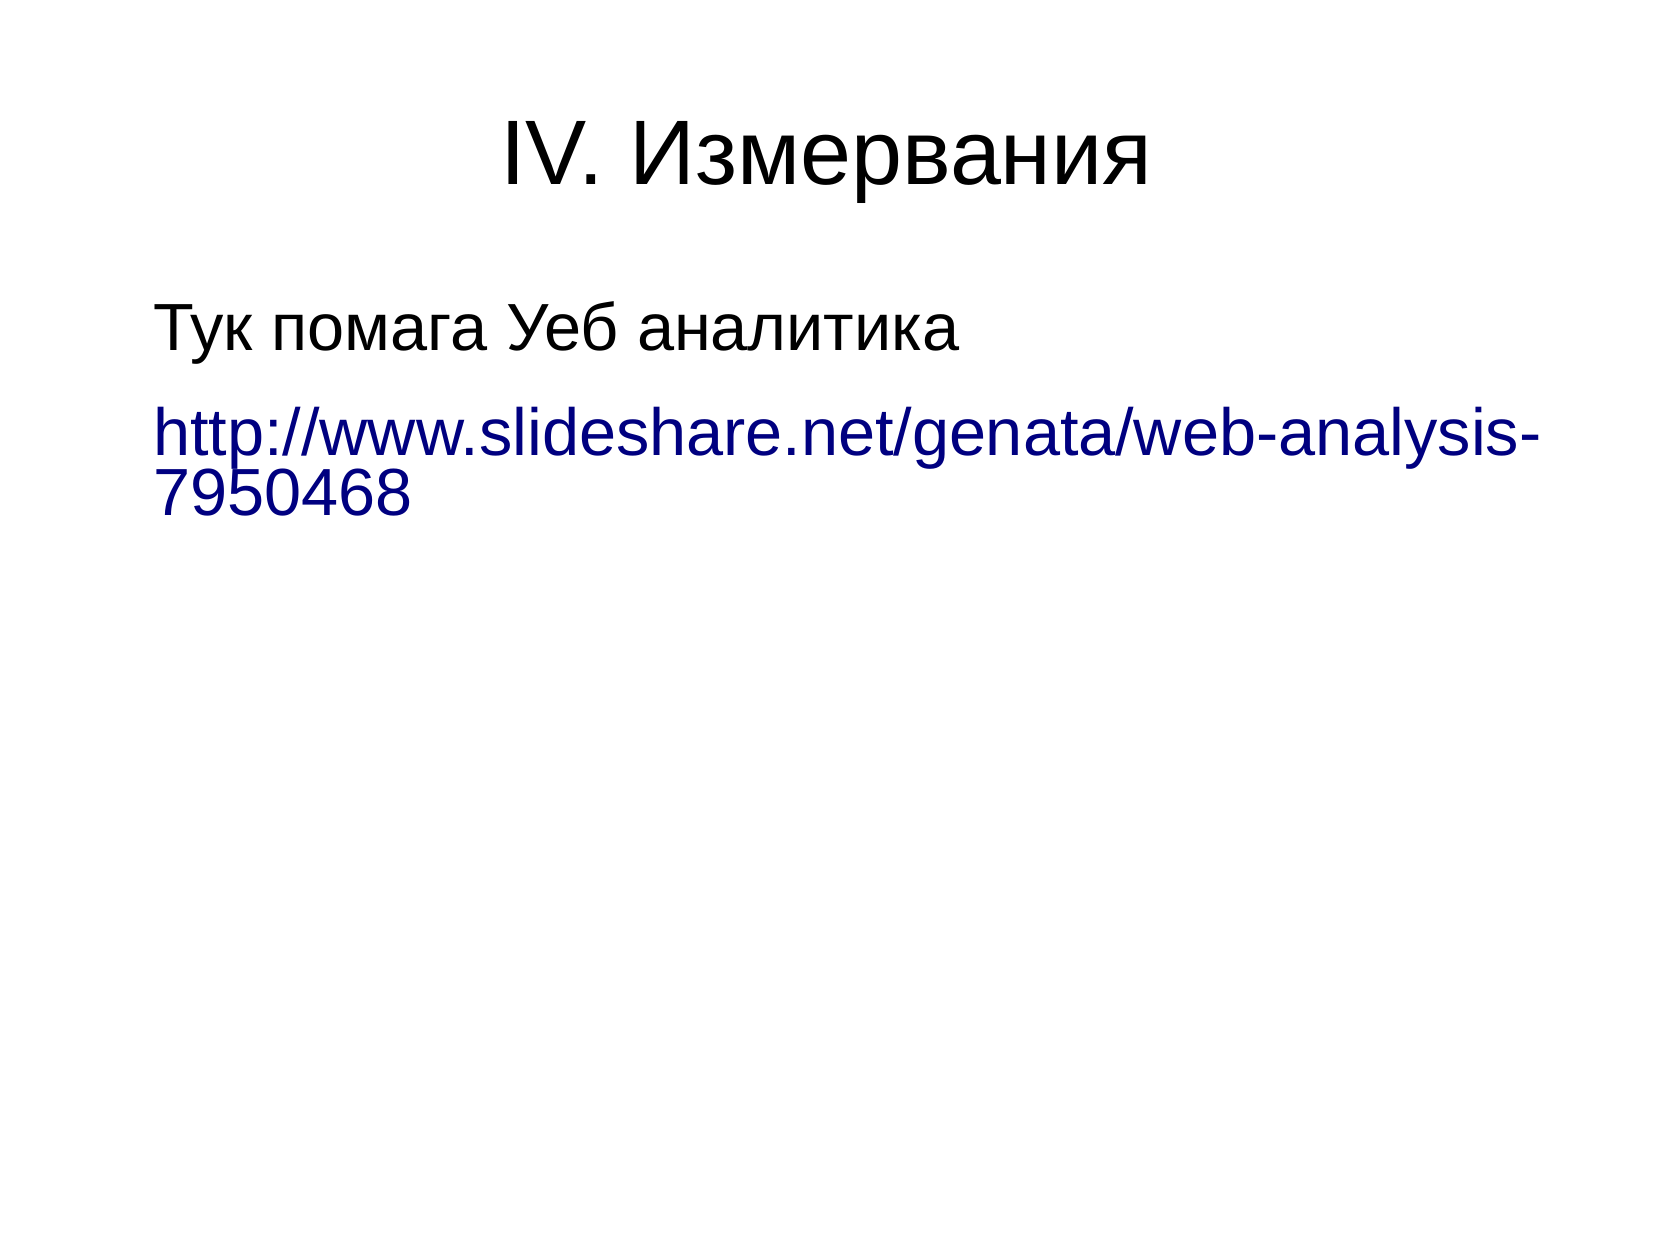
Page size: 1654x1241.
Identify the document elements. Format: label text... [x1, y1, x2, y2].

title IV. Измервания [82, 49, 1571, 257]
list Тук помага Уеб аналитика http://www.slideshare.net/genata/web-analysis-7950468 [82, 290, 1571, 1109]
